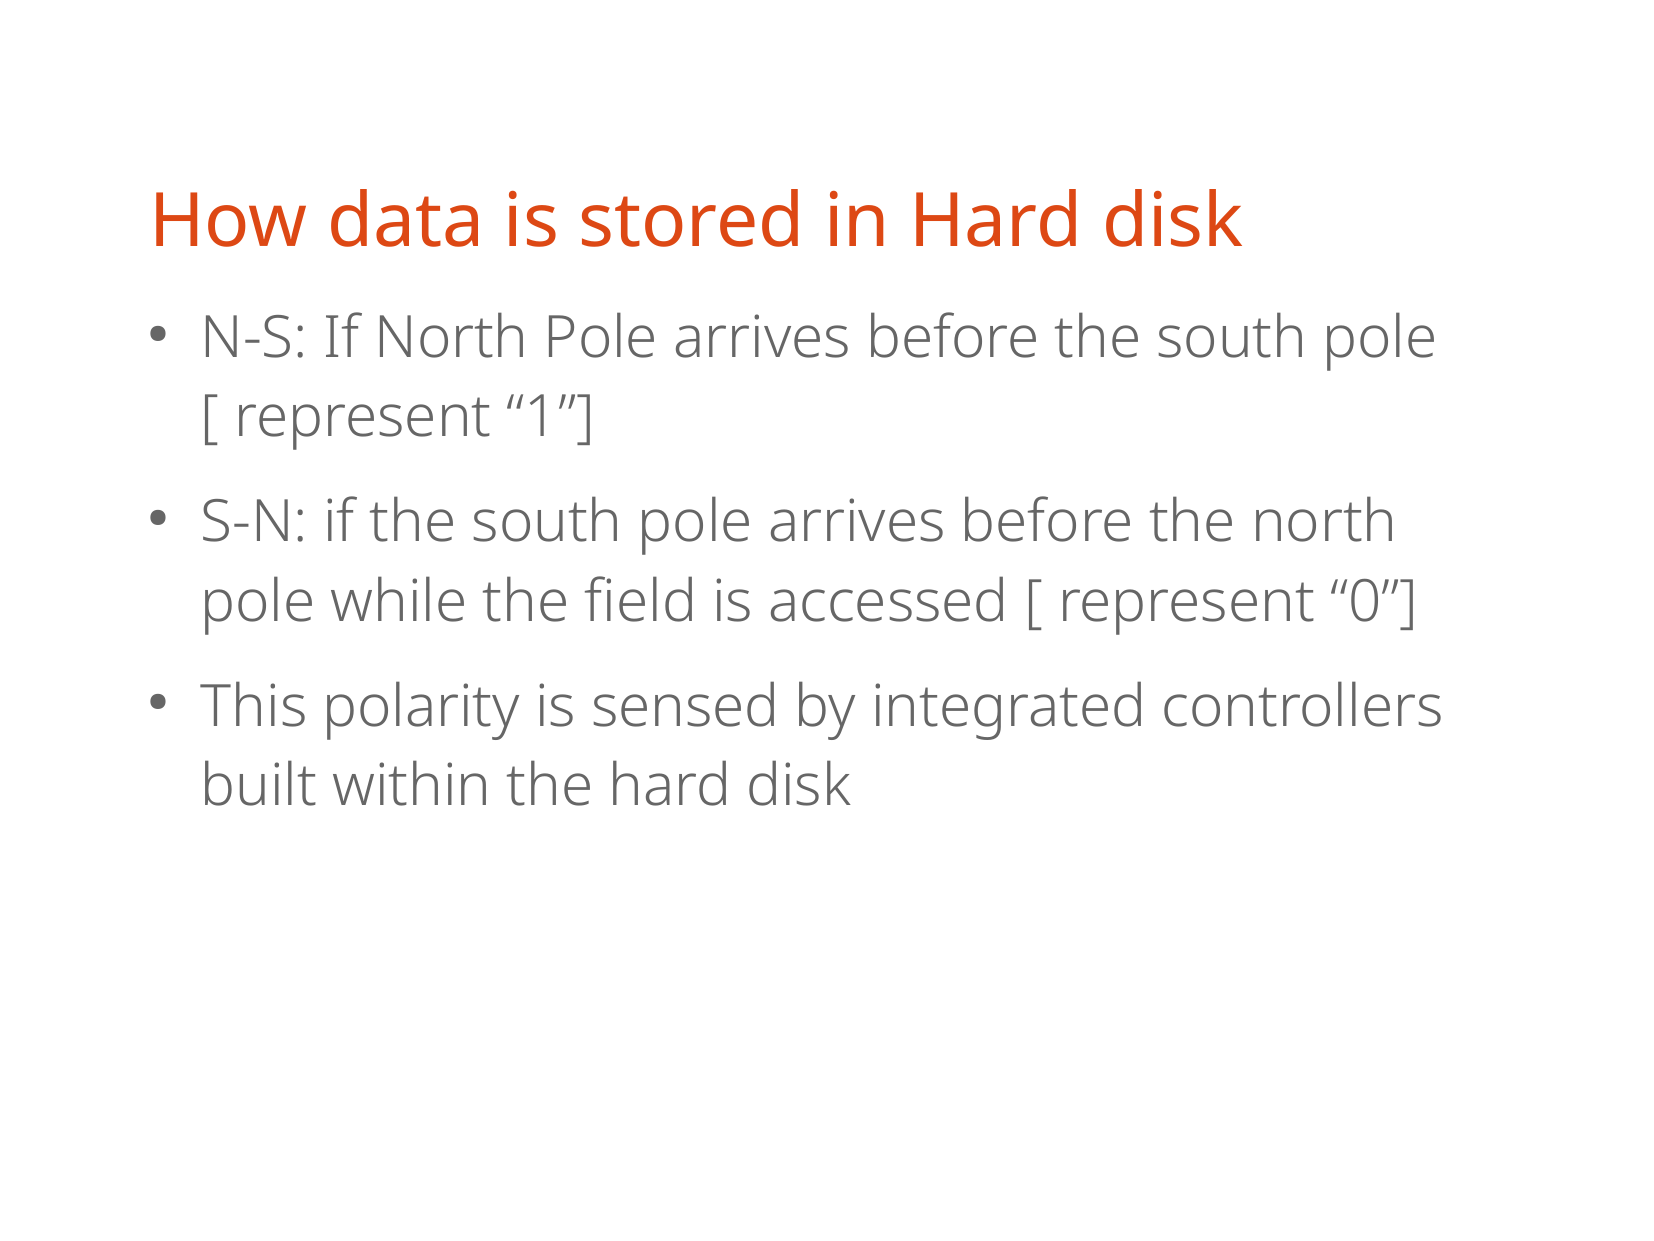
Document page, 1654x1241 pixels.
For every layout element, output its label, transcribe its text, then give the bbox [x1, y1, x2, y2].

list N-S: If North Pole arrives before the south pole [ represent “1”] S-N: if the south pole arrives before the north pole while the field is accessed [ represent “0”] This polarity is sensed by integrated controllers built within the hard disk [129, 295, 1518, 1010]
title How data is stored in Hard disk [129, 153, 1518, 281]
